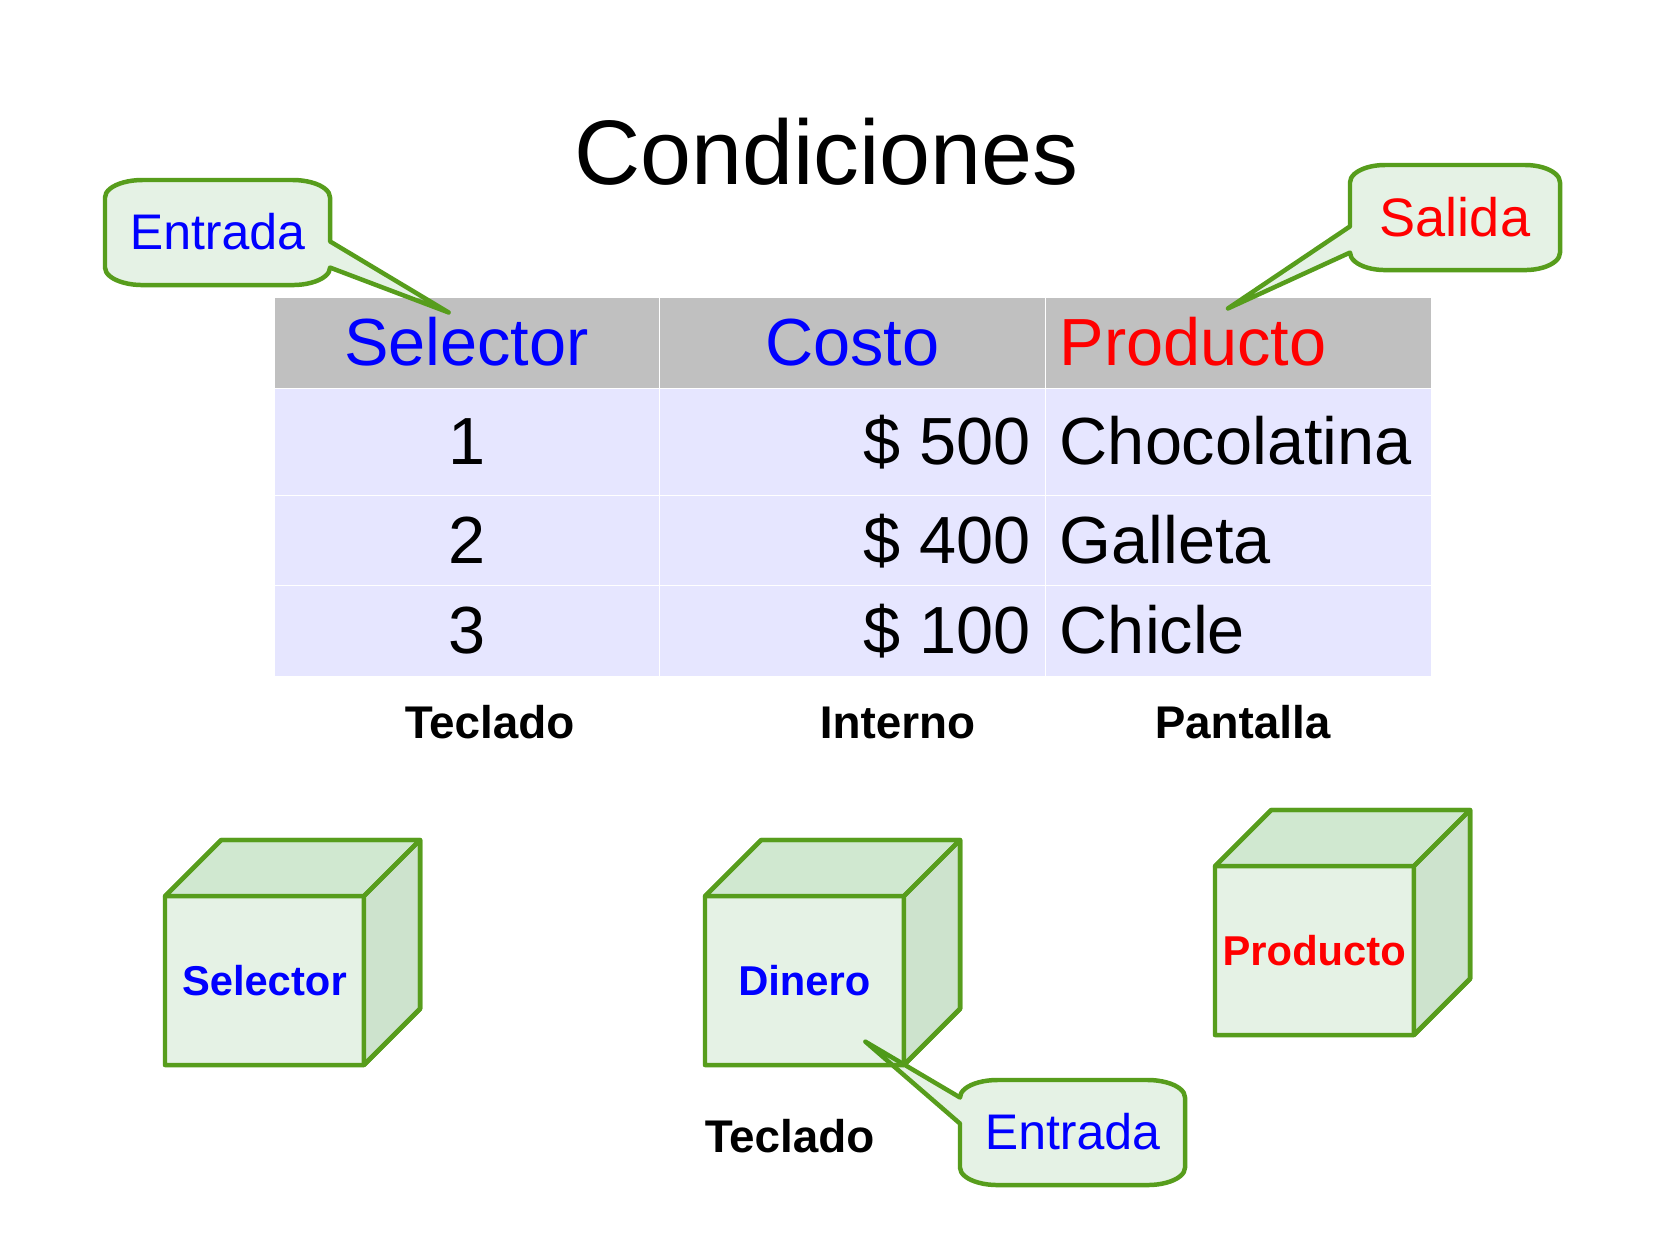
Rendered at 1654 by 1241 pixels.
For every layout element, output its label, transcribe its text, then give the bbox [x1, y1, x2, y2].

table_cell $ 100 [660, 586, 1045, 676]
table_cell 1 [275, 389, 659, 495]
table_cell $ 400 [660, 496, 1045, 585]
table_header Selector [275, 298, 659, 388]
text_box Interno [805, 690, 991, 757]
text_box Entrada [893, 1065, 1186, 1186]
table_header Costo [660, 298, 1045, 388]
table_cell 2 [275, 496, 659, 585]
text_box Salida [1227, 165, 1561, 309]
title Condiciones [82, 49, 1571, 257]
text_box ? [165, 840, 419, 897]
text_box Producto [1215, 867, 1413, 1036]
table_cell $ 500 [660, 389, 1045, 495]
table_header Producto [1046, 298, 1431, 388]
text_box Entrada [705, 840, 959, 897]
table_cell Chocolatina [1046, 389, 1431, 495]
table_cell Chicle [1046, 586, 1431, 676]
text_box Dinero [705, 897, 903, 1066]
text_box Teclado [390, 690, 590, 757]
text_box Selector [1215, 810, 1469, 867]
text_box Teclado [690, 1103, 890, 1171]
text_box Pantalla [1140, 690, 1346, 757]
table_cell 3 [275, 586, 659, 676]
text_box Entrada [105, 180, 449, 313]
text_box Selector [165, 897, 363, 1066]
table_cell Galleta [1046, 496, 1431, 585]
